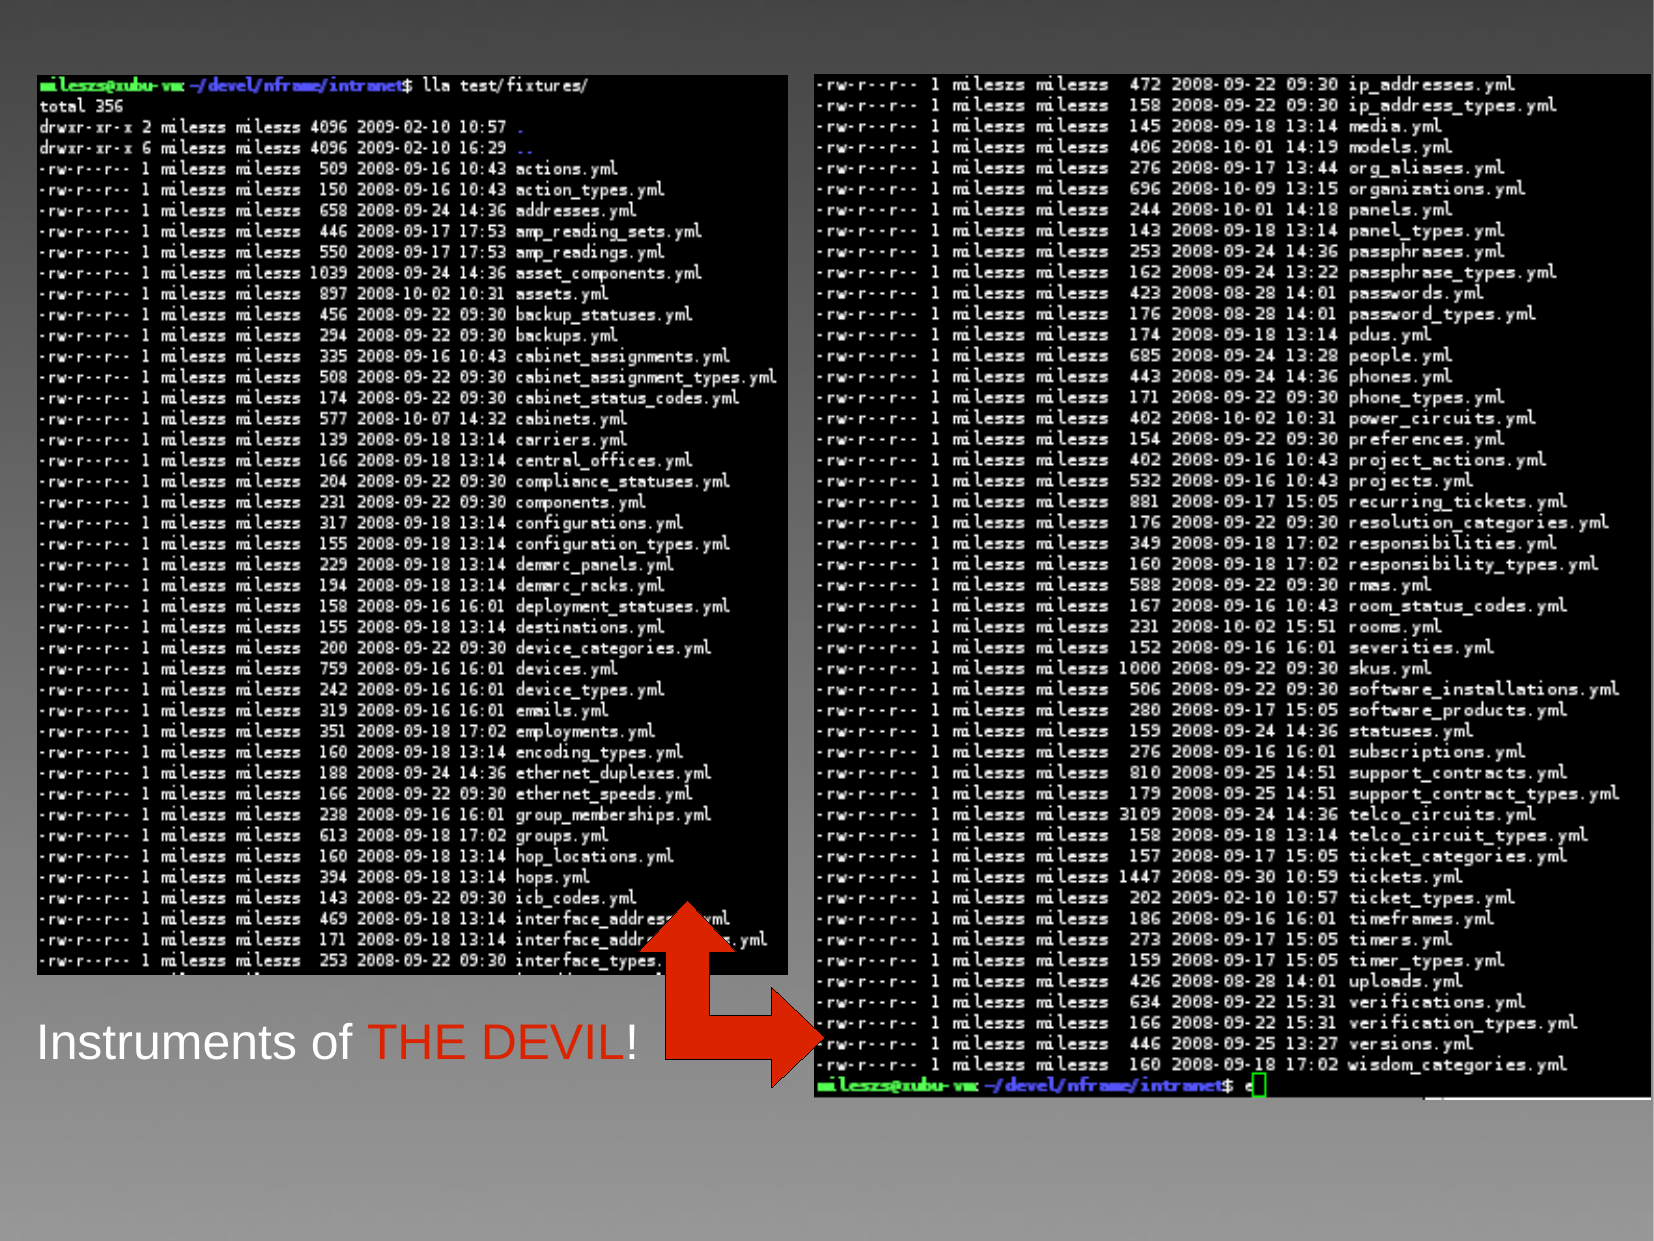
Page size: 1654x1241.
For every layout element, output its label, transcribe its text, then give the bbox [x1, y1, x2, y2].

text_box Instruments of THE DEVIL! [0, 1006, 713, 1078]
text_box [637, 899, 825, 1088]
picture [0, 0, 1654, 1241]
